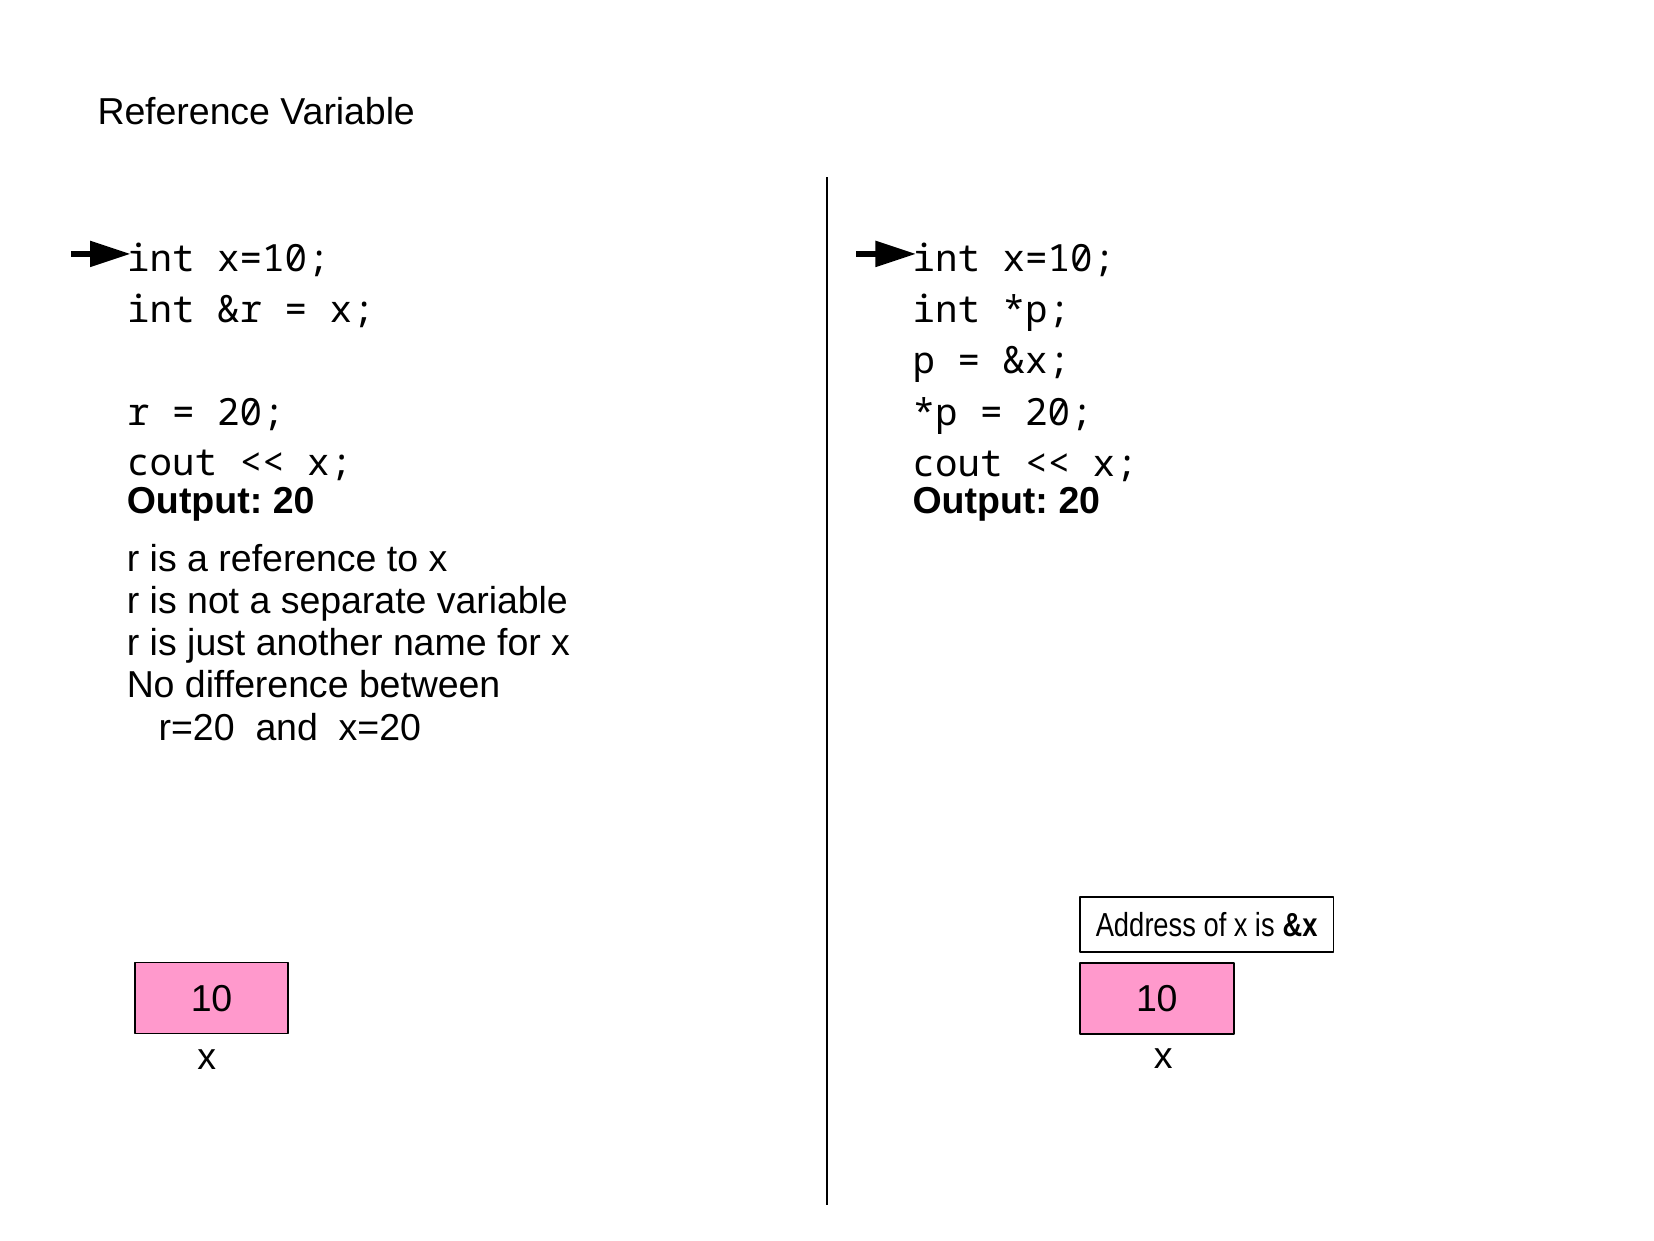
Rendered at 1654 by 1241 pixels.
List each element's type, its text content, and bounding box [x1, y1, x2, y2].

text_box Output: 20 [897, 472, 1116, 530]
text_box 10 [134, 962, 289, 1034]
text_box 10 [1080, 962, 1234, 1034]
text_box int x=10; int &r = x; r = 20; cout << x; [112, 224, 390, 457]
text_box int x=10; int *p; p = &x; *p = 20; cout << x; [897, 224, 1153, 457]
text_box Output: 20 [112, 472, 330, 530]
text_box x [1139, 1027, 1188, 1084]
text_box r is a reference to x r is not a separate variable r is just another name for x No difference between r=20 and x=20 [112, 530, 586, 756]
text_box Address of x is &x [1080, 897, 1334, 953]
text_box Reference Variable [82, 82, 430, 140]
text_box x [182, 1027, 232, 1085]
